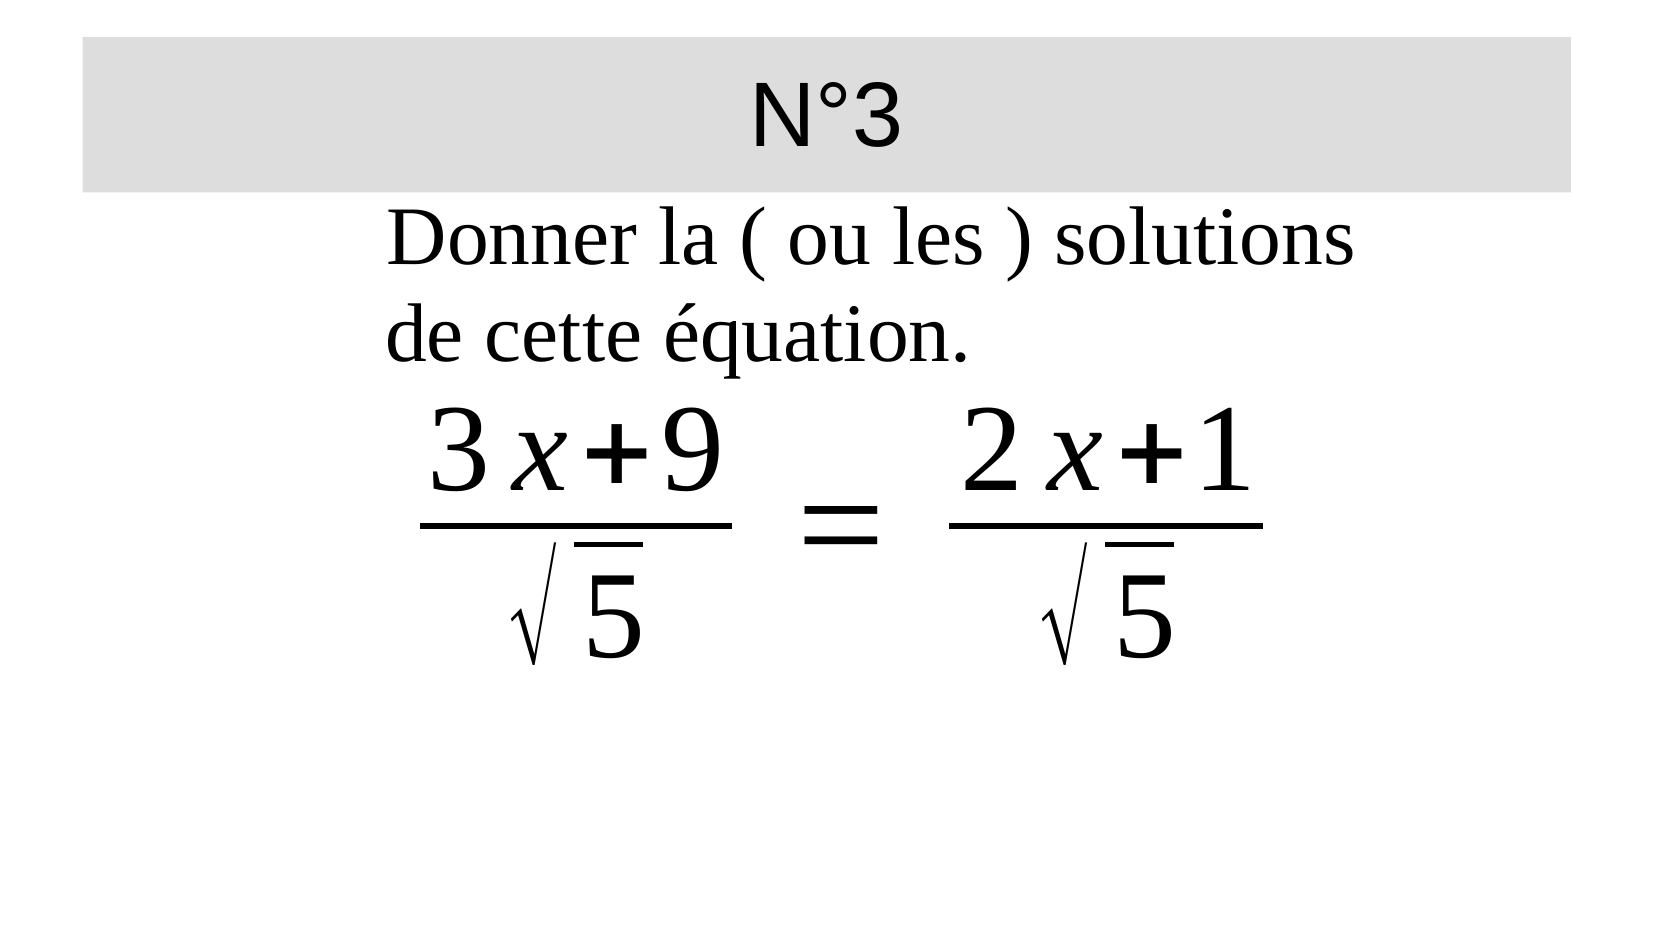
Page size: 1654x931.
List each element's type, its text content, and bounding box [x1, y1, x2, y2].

chart [378, 191, 1364, 686]
title N°3 [82, 37, 1571, 193]
